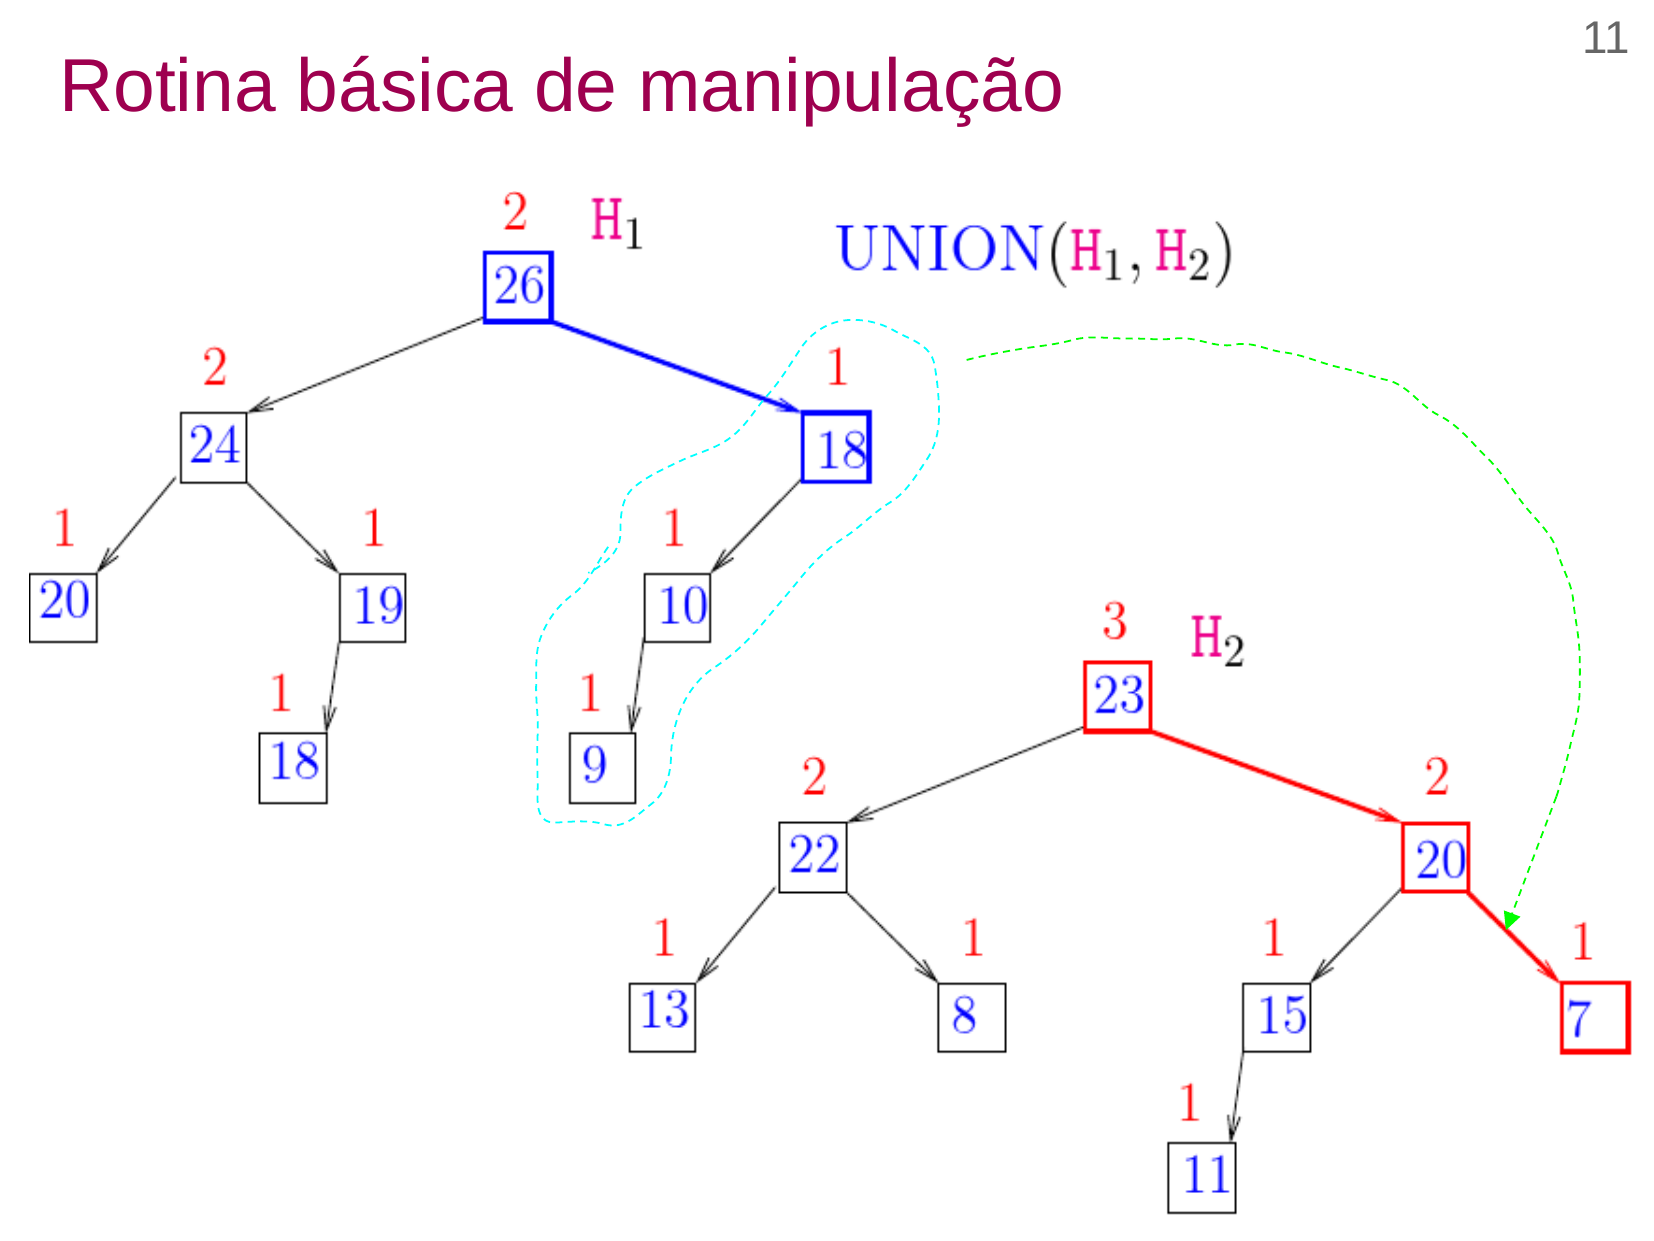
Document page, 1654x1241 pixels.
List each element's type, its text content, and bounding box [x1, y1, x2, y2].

title Rotina básica de manipulação [59, 50, 1595, 127]
picture [29, 191, 1639, 1226]
